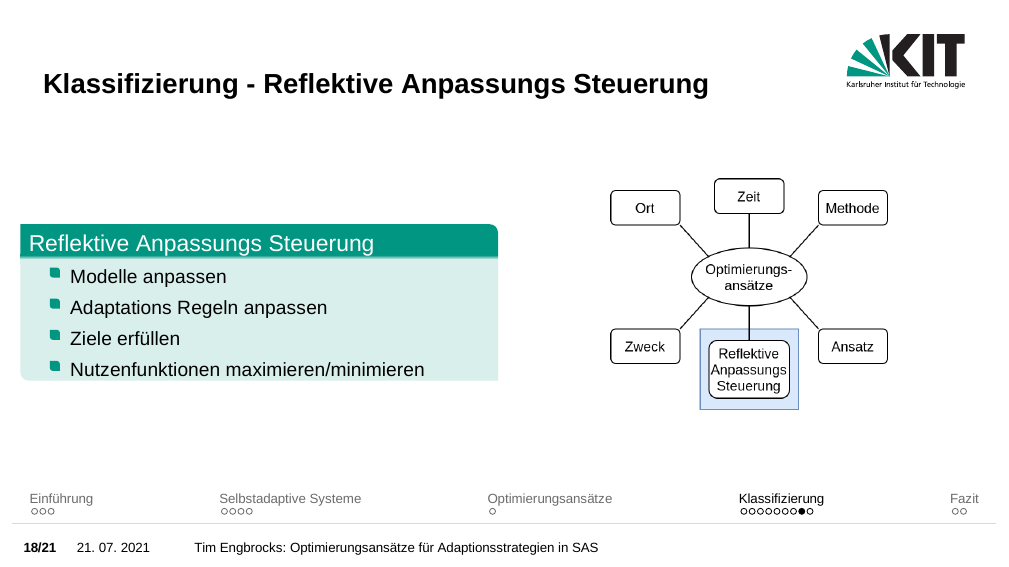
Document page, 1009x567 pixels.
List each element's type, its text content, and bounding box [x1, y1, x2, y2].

text_box [885, 81, 909, 88]
text_box [879, 34, 890, 77]
text_box Tim Engbrocks: Optimierungsansätze für Adaptionsstrategien in SAS [194, 540, 599, 554]
text_box Optimierungsansätze [487, 491, 613, 505]
text_box [949, 81, 966, 89]
text_box Reflektive Anpassungs Steuerung [28, 230, 375, 254]
text_box [20, 255, 499, 381]
text_box Klassifizierung [738, 491, 825, 505]
text_box Adaptations Regeln anpassen [70, 296, 323, 316]
text_box [911, 81, 922, 88]
text_box Fazit [950, 491, 980, 505]
text_box Selbstadaptive Systeme [219, 491, 362, 505]
text_box [892, 34, 921, 77]
text_box [798, 508, 805, 515]
text_box [846, 81, 870, 88]
text_box [936, 34, 965, 77]
text_box Einführung [29, 491, 94, 505]
text_box [923, 81, 948, 88]
text_box 21. 07. 2021 [76, 540, 150, 554]
text_box [871, 81, 882, 88]
text_box Nutzenfunktionen maximieren/minimieren [70, 358, 419, 379]
text_box Modelle anpassen [70, 265, 224, 285]
picture [610, 178, 888, 410]
text_box Klassifizierung - Reflektive Anpassungs Steuerung [43, 68, 709, 97]
text_box Ziele erfüllen [70, 327, 179, 347]
text_box 18/21 [23, 540, 57, 554]
text_box [922, 34, 935, 77]
